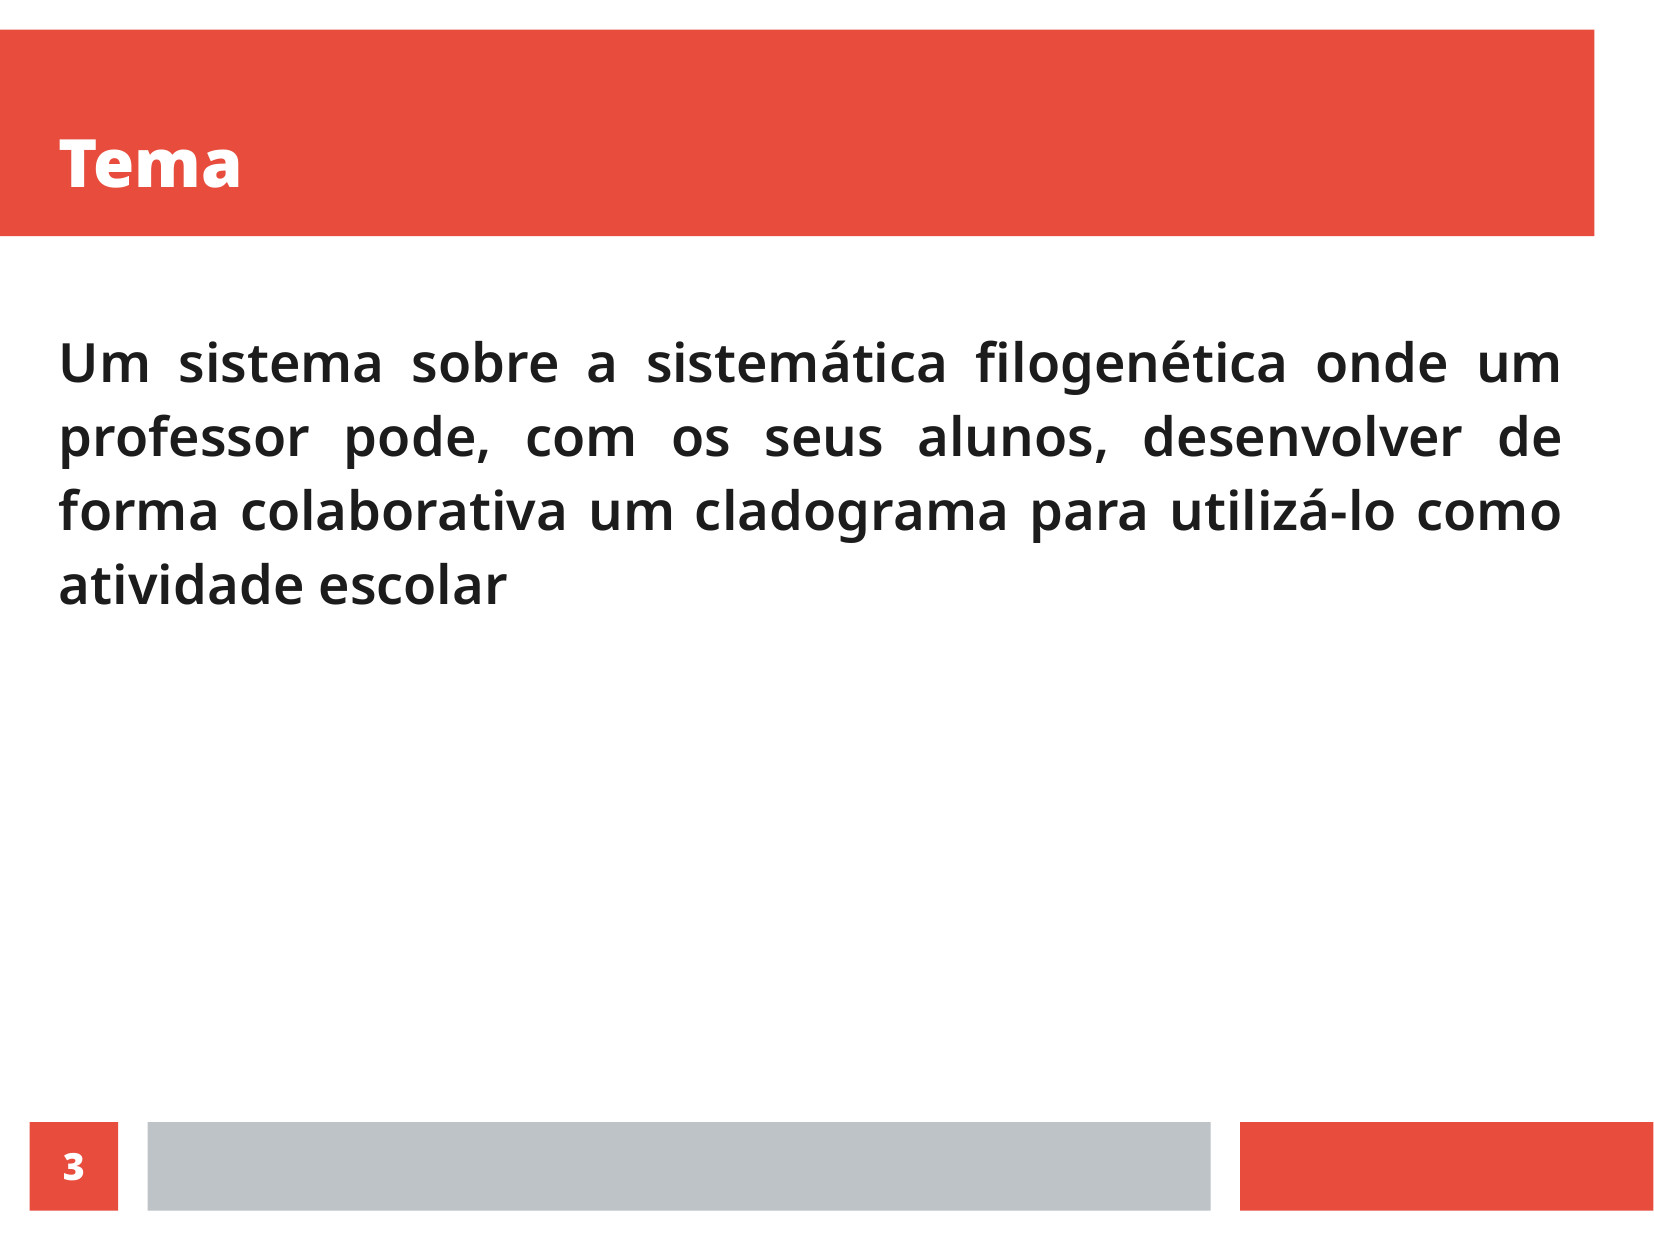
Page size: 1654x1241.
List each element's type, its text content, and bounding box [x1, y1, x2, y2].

list Um sistema sobre a sistemática filogenética onde um professor pode, com os seus alunos, desenvolver de forma colaborativa um cladograma para utilizá-lo como atividade escolar [59, 324, 1565, 1093]
title Tema [59, 59, 1595, 207]
